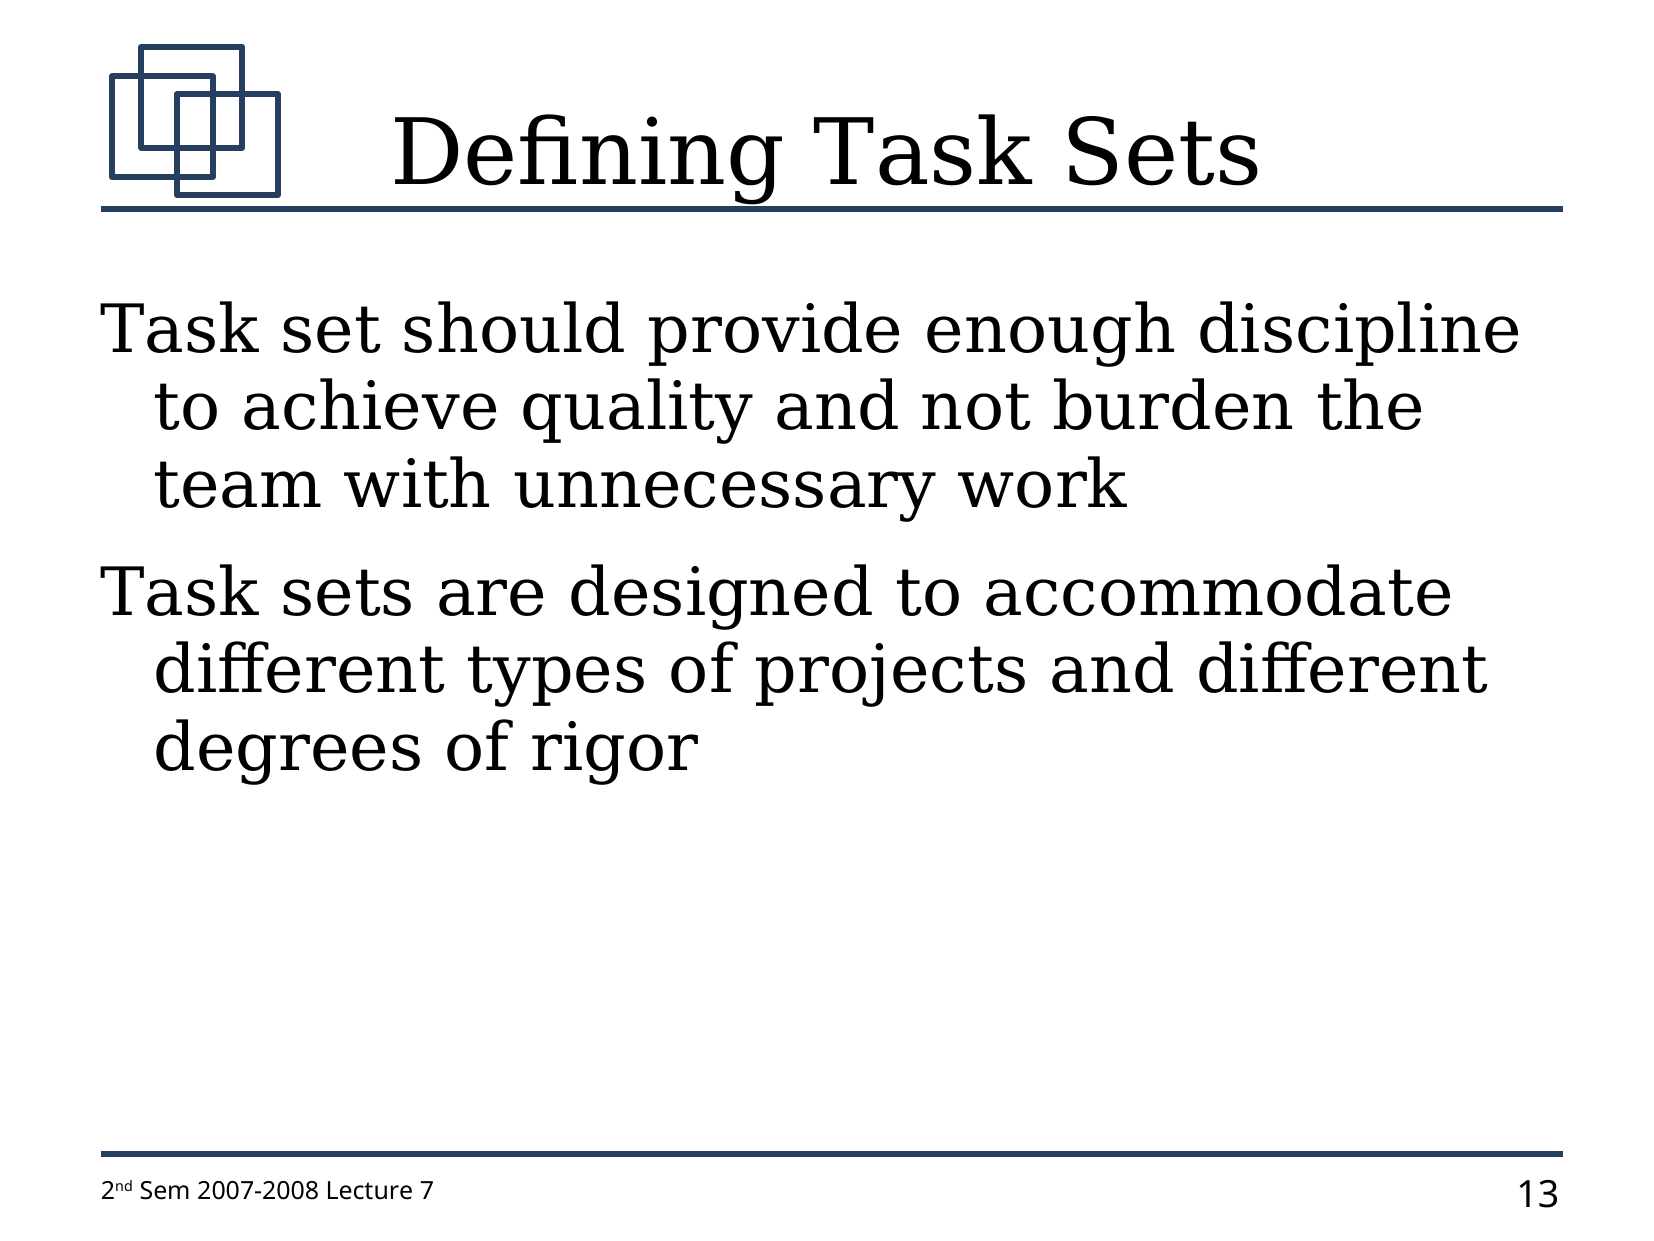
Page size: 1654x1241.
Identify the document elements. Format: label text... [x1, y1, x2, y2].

title Defining Task Sets [82, 49, 1571, 257]
list Task set should provide enough discipline to achieve quality and not burden the team with unnecessary work Task sets are designed to accommodate different types of projects and different degrees of rigor [82, 290, 1571, 1109]
